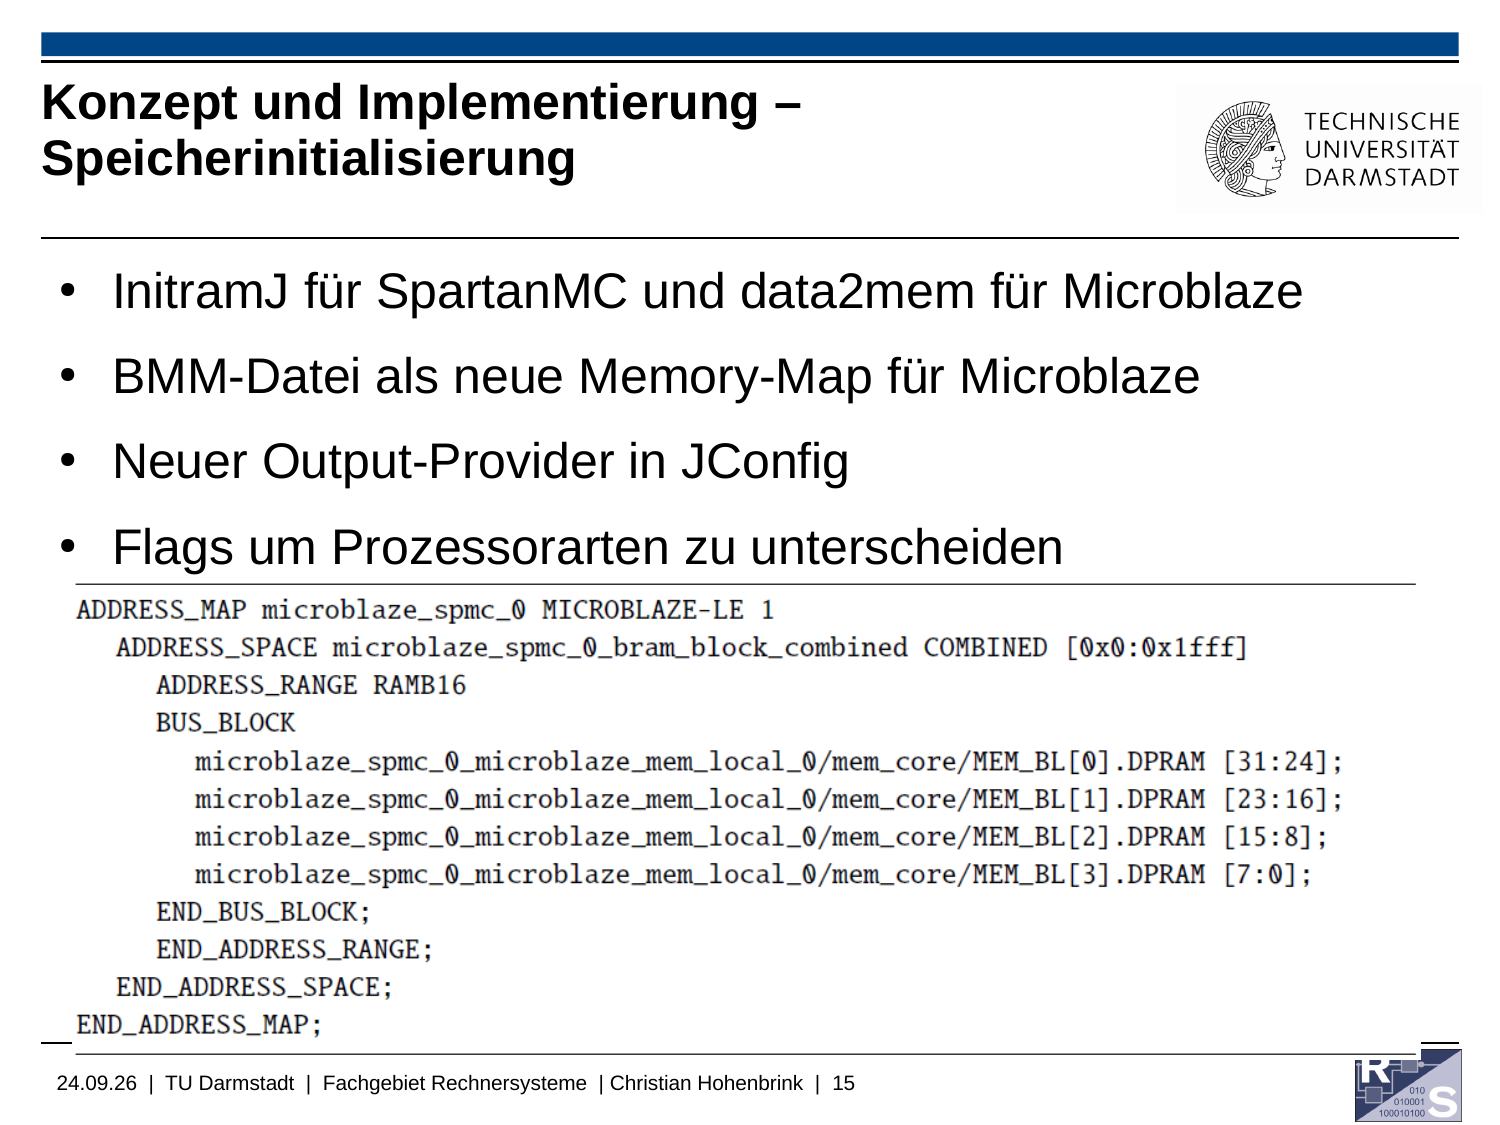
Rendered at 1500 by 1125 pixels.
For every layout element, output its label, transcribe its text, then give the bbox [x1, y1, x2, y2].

picture [72, 580, 1462, 1122]
list InitramJ für SpartanMC und data2mem für Microblaze BMM-Datei als neue Memory-Map für Microblaze Neuer Output-Provider in JConfig Flags um Prozessorarten zu unterscheiden [41, 263, 1455, 630]
title Konzept und Implementierung – Speicherinitialisierung [41, 55, 1131, 206]
